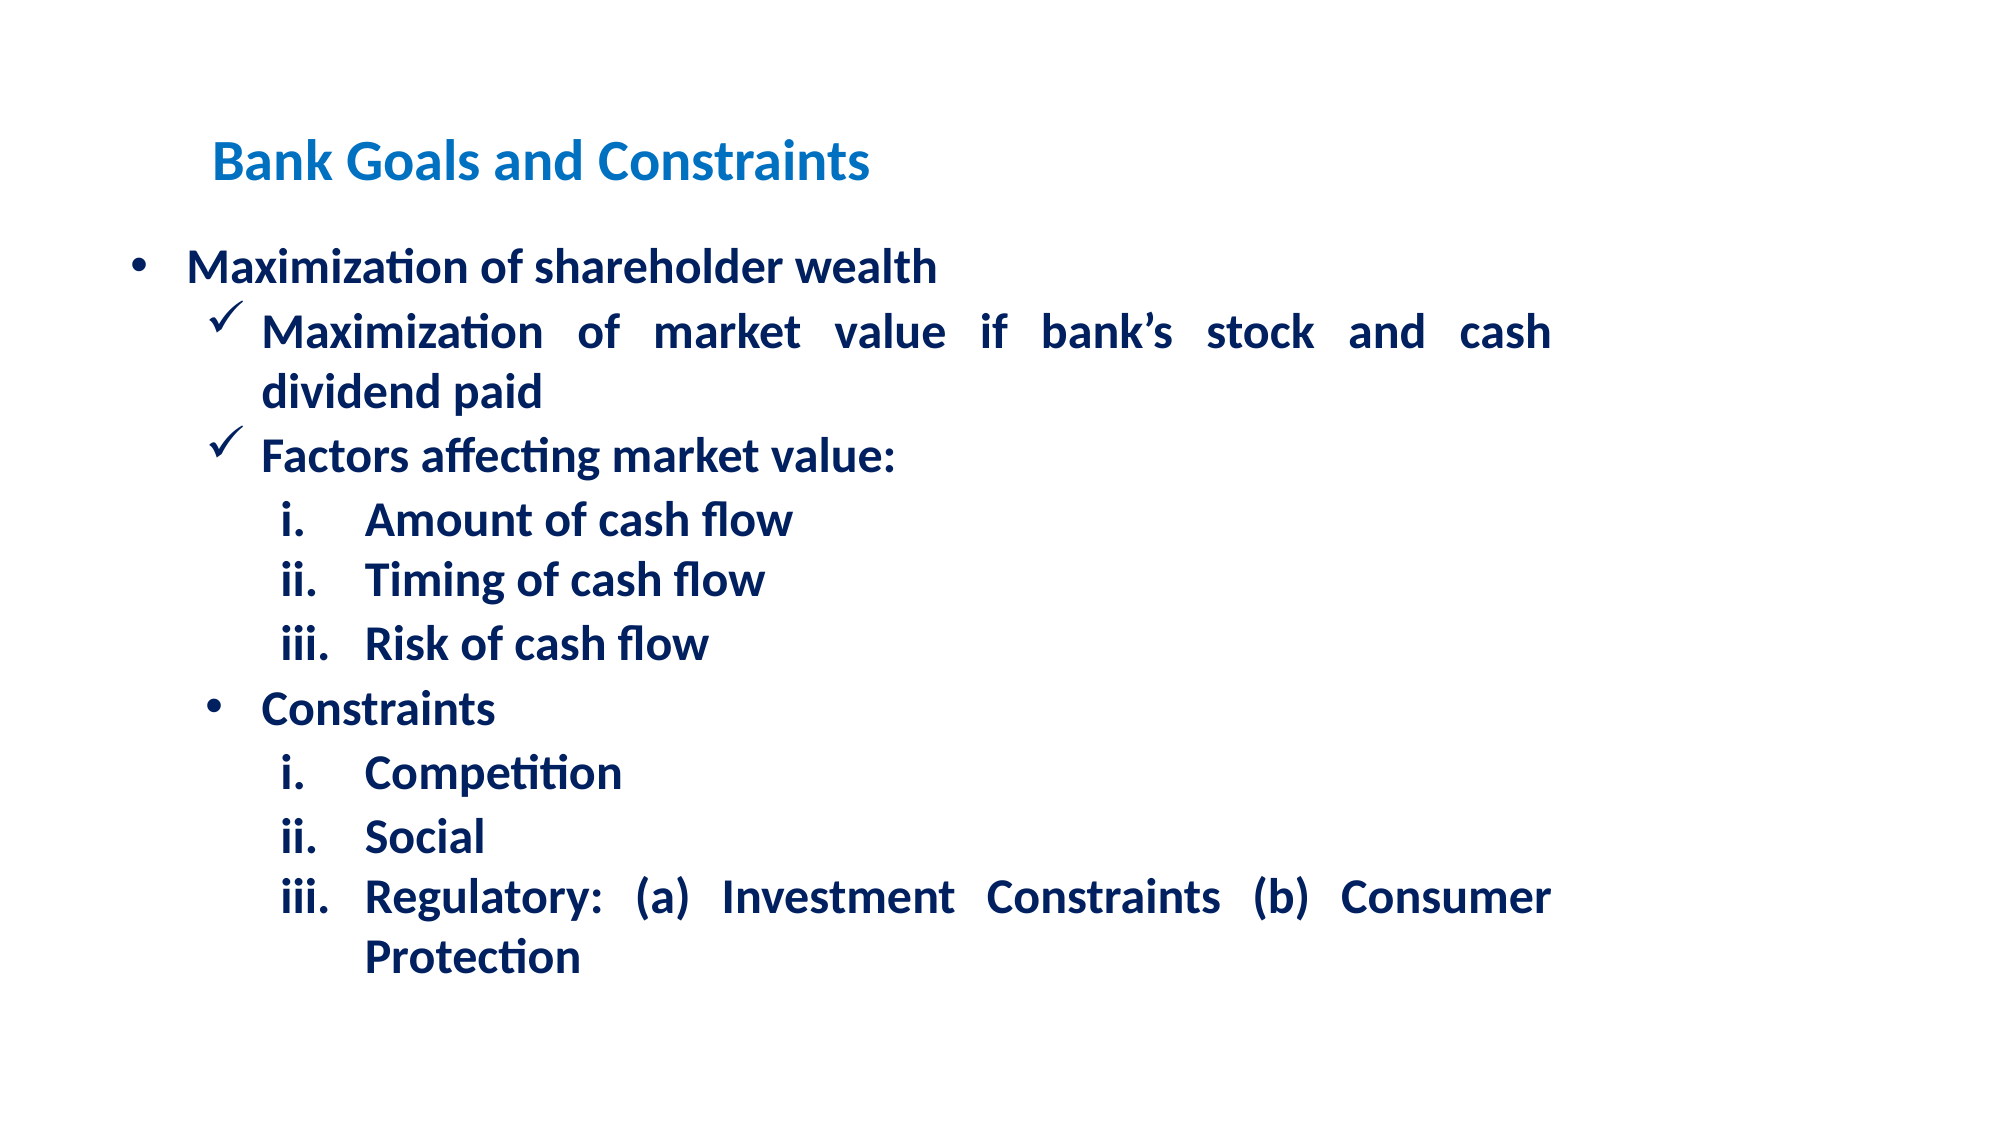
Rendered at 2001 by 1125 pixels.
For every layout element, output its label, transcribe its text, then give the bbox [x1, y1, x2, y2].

text_box Bank Goals and Constraints [197, 114, 1724, 200]
text_box Maximization of shareholder wealth Maximization of market value if bank’s stock and cash dividend paid Factors affecting market value: Amount of cash flow Timing of cash flow Risk of cash flow Constraints Competition Social Regulatory: (a) Investment Constraints (b) Consumer Protection [115, 226, 1568, 1125]
